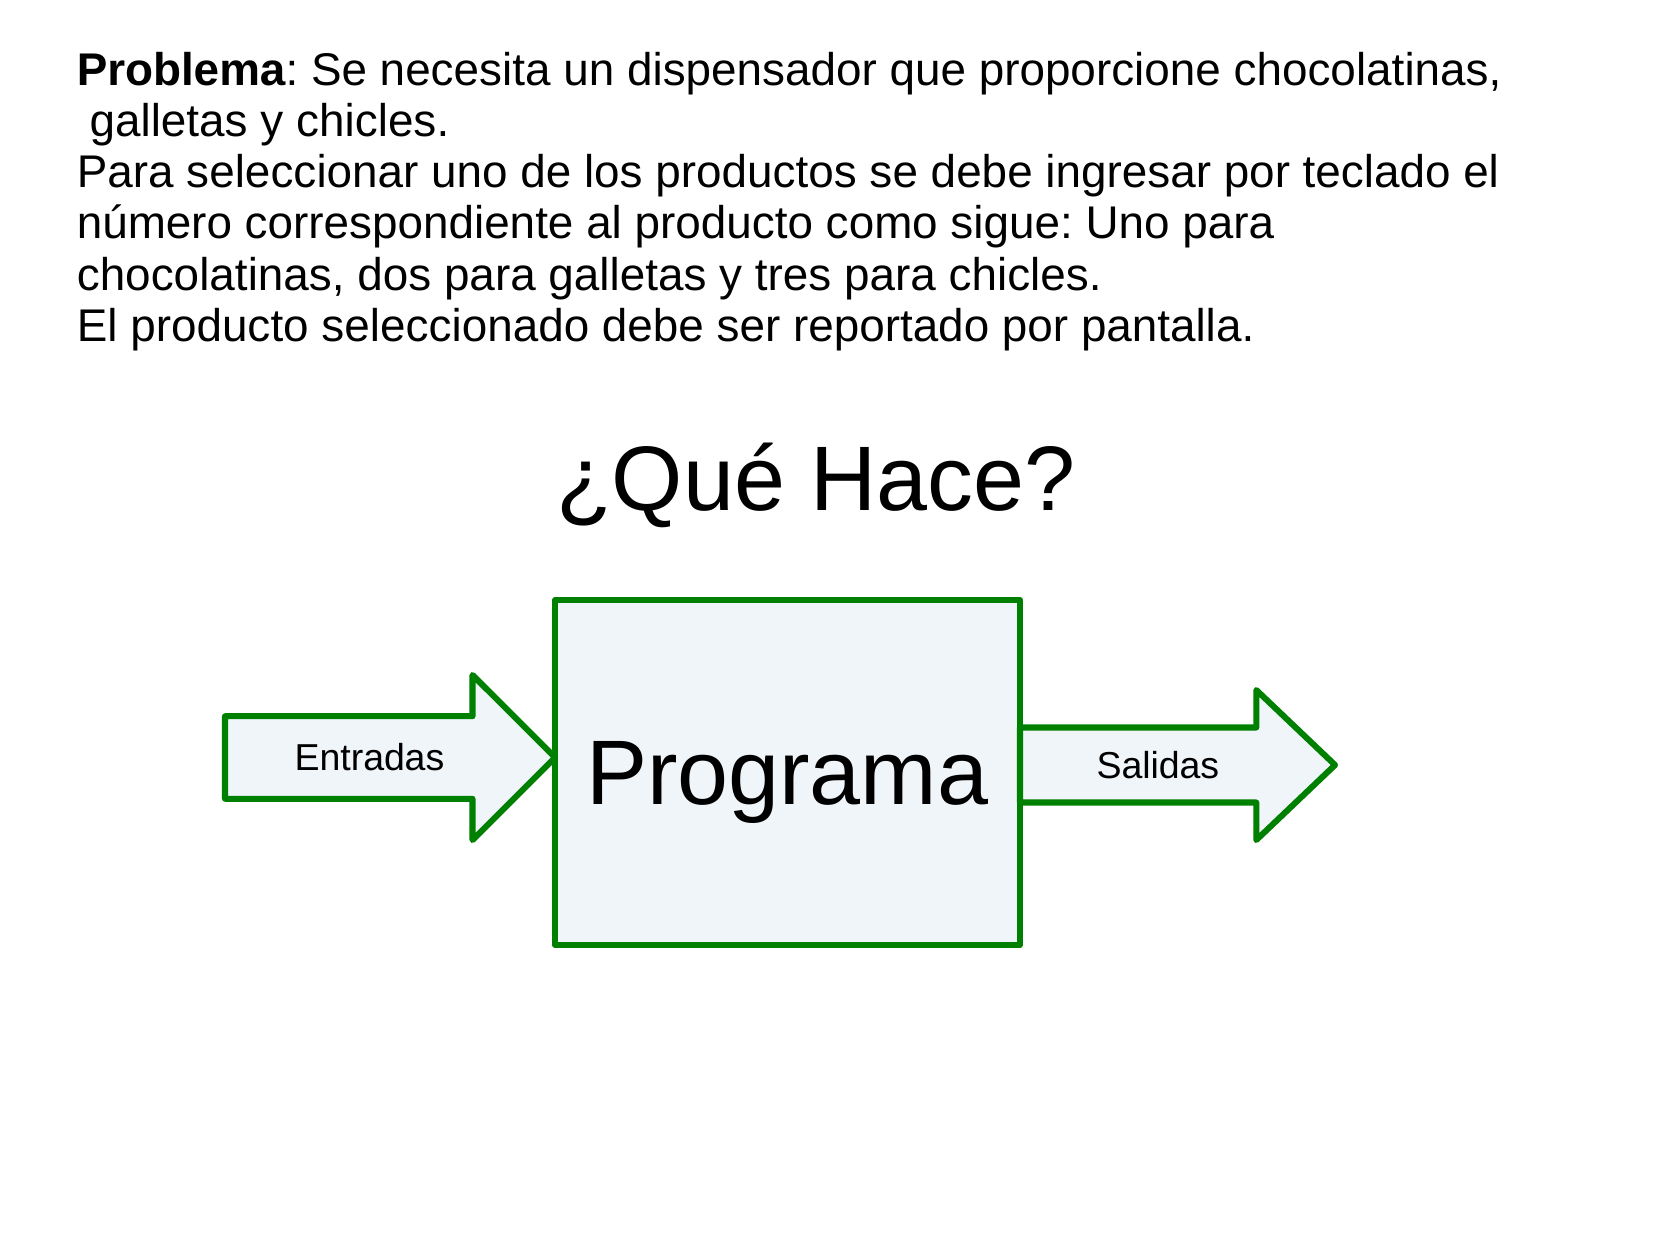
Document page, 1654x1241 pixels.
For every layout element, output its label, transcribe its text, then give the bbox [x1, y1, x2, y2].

text_box Programa [555, 600, 1021, 946]
title ¿Qué Hace? [71, 375, 1561, 583]
text_box Entradas [225, 675, 556, 841]
text_box Salidas [1020, 690, 1336, 841]
subtitle Problema: Se necesita un dispensador que proporcione chocolatinas, galletas y chicles. Para seleccionar uno de los productos se debe ingresar por teclado el número correspondiente al producto como sigue: Uno para chocolatinas, dos para galletas y tres para chicles. El producto seleccionado debe ser reportado por pantalla. [76, 43, 1510, 352]
